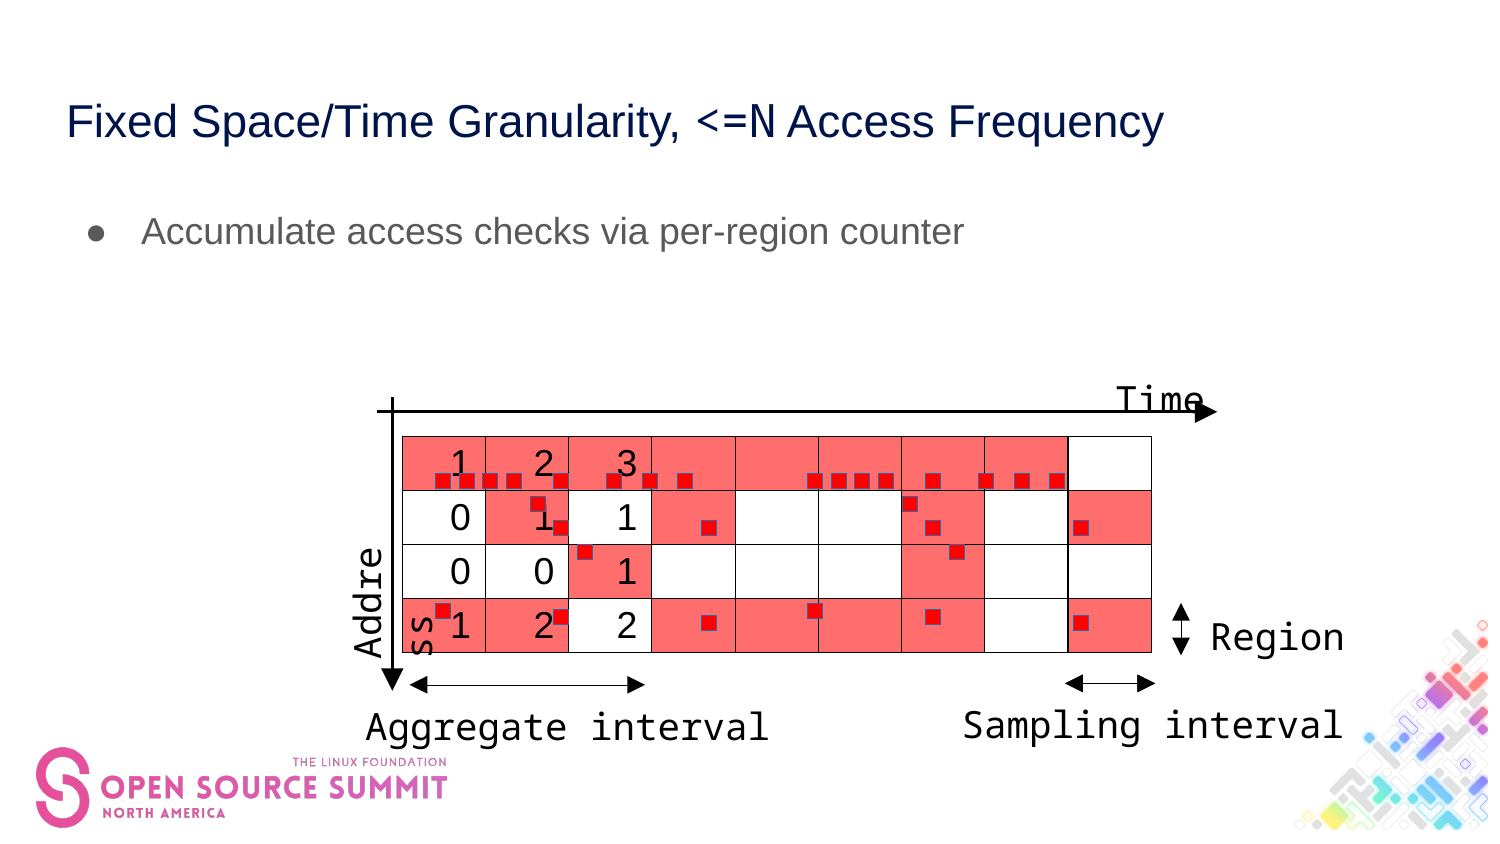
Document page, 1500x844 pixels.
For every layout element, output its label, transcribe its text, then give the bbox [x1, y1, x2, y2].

text_box Address [333, 513, 387, 675]
table_cell 2 [569, 599, 651, 652]
table_header [1069, 437, 1151, 490]
table_cell 2 [486, 599, 568, 652]
table_cell [1069, 599, 1151, 652]
title Fixed Space/Time Granularity, <=N Access Frequency [51, 72, 1449, 167]
text_box [577, 544, 593, 560]
list Accumulate access checks via per-region counter [428, 686, 627, 692]
text_box [807, 603, 823, 619]
text_box Aggregate interval [350, 692, 718, 746]
text_box [854, 473, 870, 489]
text_box [1049, 473, 1065, 489]
text_box [925, 520, 941, 536]
text_box [1073, 520, 1089, 536]
table_cell 1 [486, 491, 568, 544]
table_cell [819, 599, 901, 652]
table_cell [985, 491, 1067, 544]
table_cell 0 [403, 545, 485, 598]
picture [1294, 620, 1488, 830]
table_cell 1 [403, 599, 485, 652]
text_box [642, 473, 658, 489]
table_cell [652, 599, 735, 652]
table_cell [985, 545, 1067, 598]
table_header 1 [403, 437, 485, 490]
table_cell [1069, 545, 1151, 598]
text_box [506, 473, 522, 489]
table_cell [902, 491, 984, 544]
text_box [878, 473, 894, 489]
text_box [459, 473, 475, 489]
text_box [978, 473, 994, 489]
table_header [736, 437, 818, 490]
list Accumulate access checks via per-region counter [51, 189, 1449, 734]
table_header [819, 437, 901, 490]
table_cell [1069, 491, 1151, 544]
table_cell [736, 491, 818, 544]
text_box [530, 496, 546, 512]
table_cell [985, 599, 1067, 652]
picture [36, 747, 447, 828]
text_box [482, 473, 498, 489]
table_cell 0 [403, 491, 485, 544]
table_header 3 [569, 437, 651, 490]
text_box [1014, 473, 1030, 489]
text_box [553, 609, 569, 625]
table_cell [736, 545, 818, 598]
text_box [435, 473, 451, 489]
text_box [925, 609, 941, 625]
text_box [701, 520, 717, 536]
table_cell [736, 599, 818, 652]
table_cell [902, 545, 984, 598]
table_cell [819, 491, 901, 544]
table_cell 1 [569, 491, 651, 544]
text_box [807, 473, 823, 489]
table_header [985, 437, 1067, 490]
table_header [652, 437, 735, 490]
table_header [902, 437, 984, 490]
text_box [435, 603, 451, 619]
text_box [553, 473, 569, 489]
table_header 2 [486, 437, 568, 490]
table_cell 1 [421, 644, 430, 652]
table_cell 0 [486, 545, 568, 598]
text_box [1073, 615, 1089, 631]
table_cell [652, 491, 735, 544]
text_box [925, 473, 941, 489]
text_box [902, 496, 918, 512]
text_box [606, 473, 622, 489]
text_box [677, 473, 693, 489]
text_box [701, 615, 717, 631]
text_box [831, 473, 847, 489]
text_box Sampling interval [946, 691, 1296, 745]
text_box [949, 544, 965, 560]
table_cell [652, 545, 735, 598]
text_box Time [1100, 366, 1206, 420]
table_cell [902, 599, 984, 652]
table_cell [819, 545, 901, 598]
text_box [553, 520, 569, 536]
text_box Region [1194, 602, 1338, 656]
table_cell 1 [569, 545, 651, 598]
